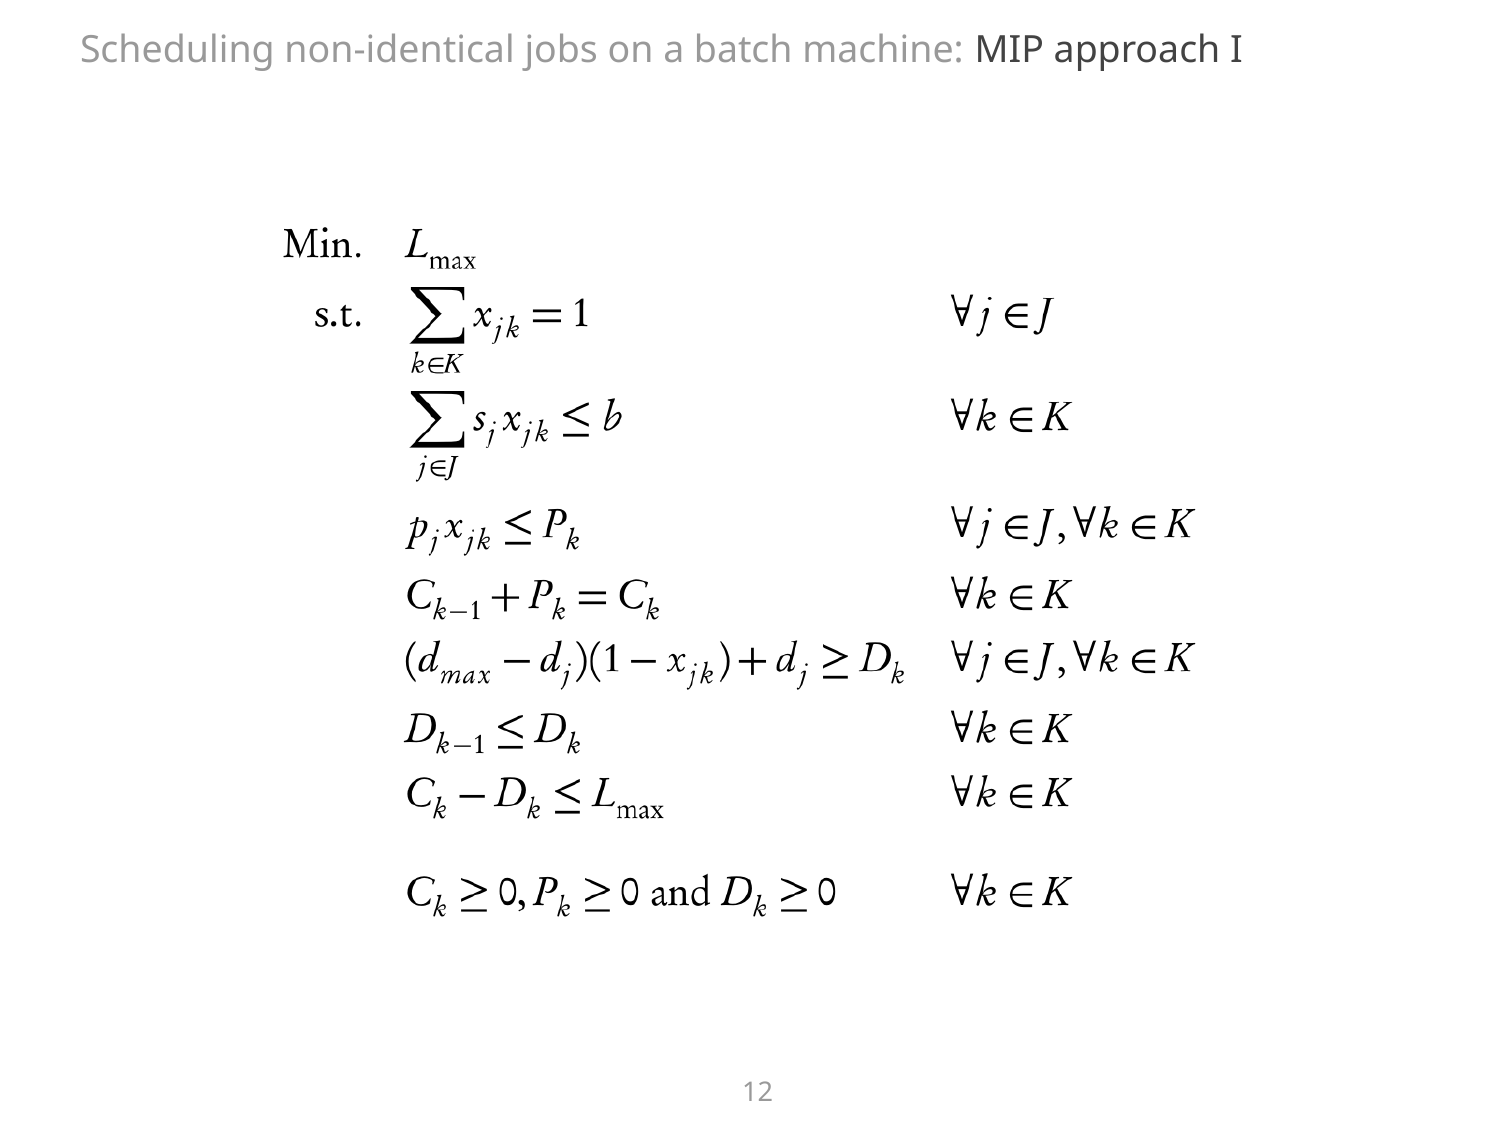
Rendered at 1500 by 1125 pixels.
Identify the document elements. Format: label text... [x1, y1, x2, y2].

title Scheduling non-identical jobs on a batch machine: MIP approach I [27, 13, 1399, 85]
picture [270, 209, 1246, 954]
